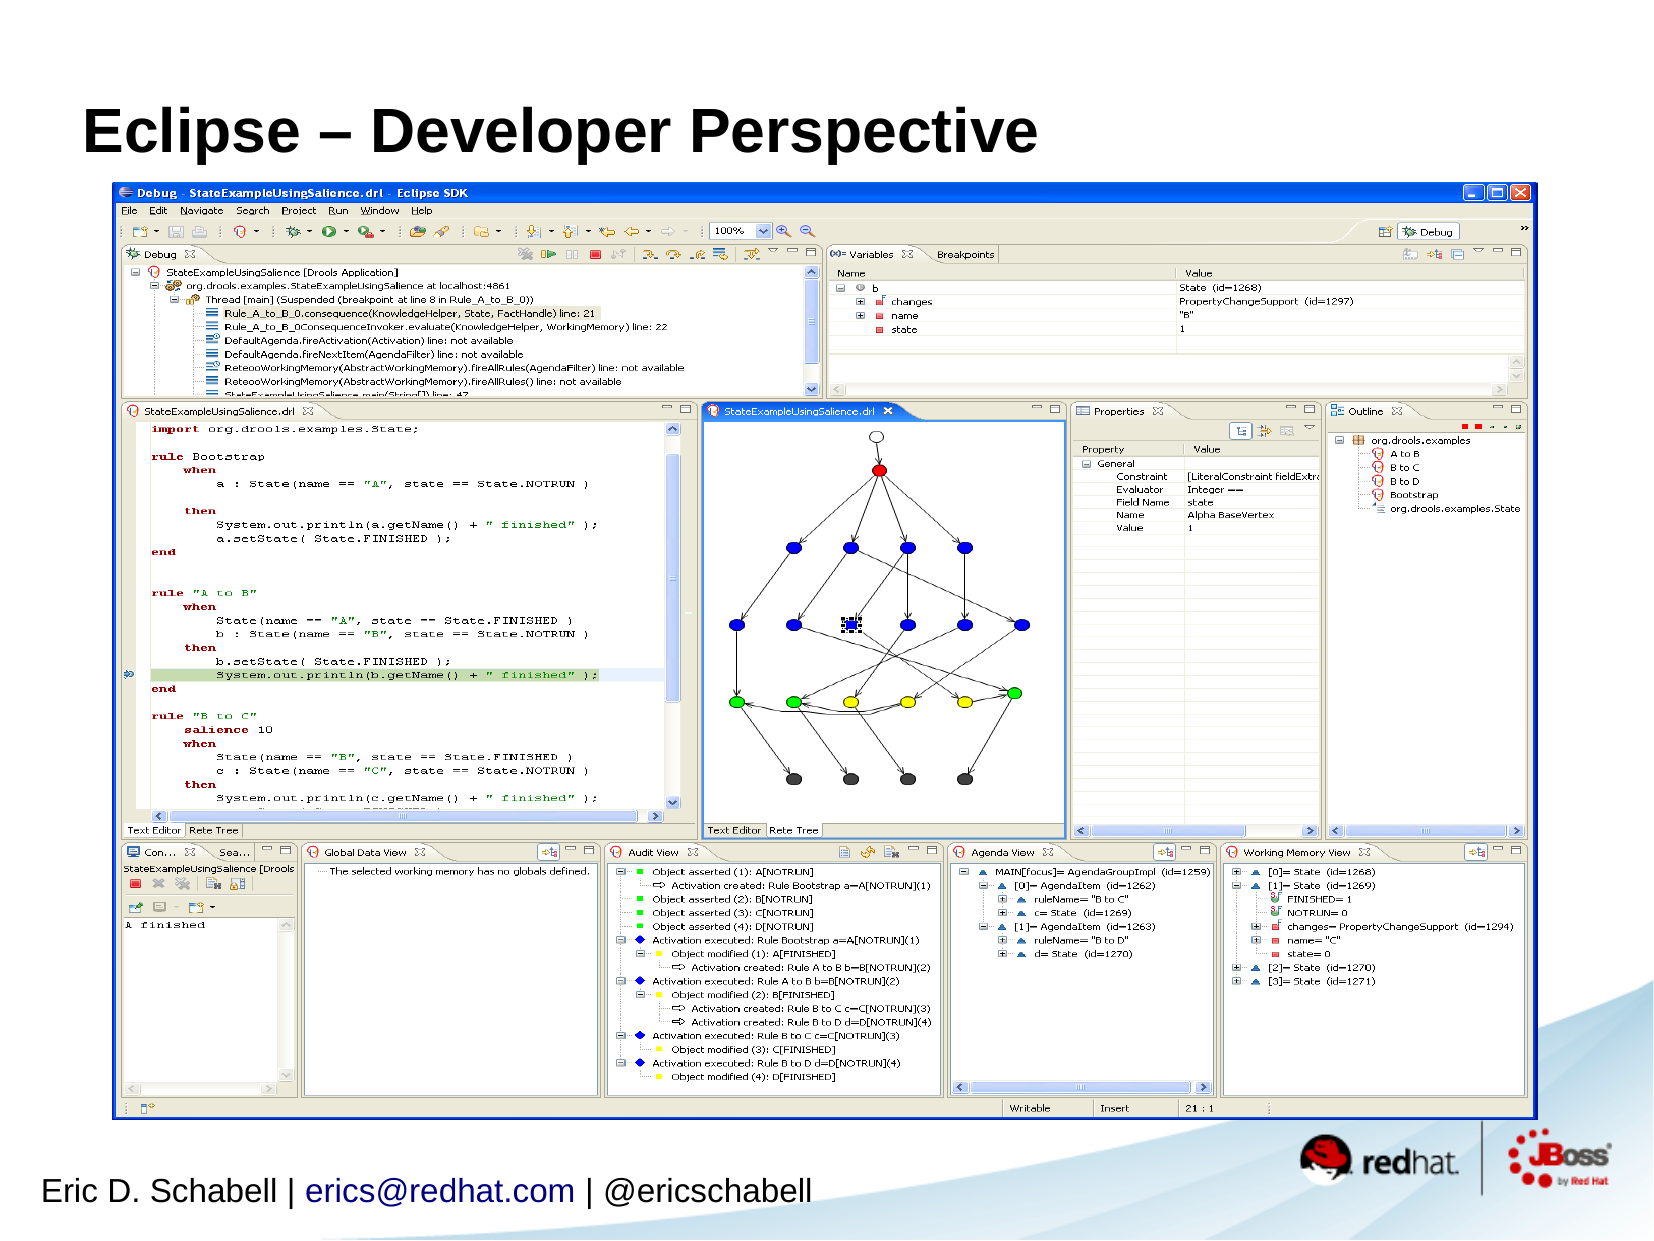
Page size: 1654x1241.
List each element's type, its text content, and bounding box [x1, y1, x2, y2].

title Eclipse – Developer Perspective [82, 37, 1571, 226]
picture [3, 0, 1654, 1240]
